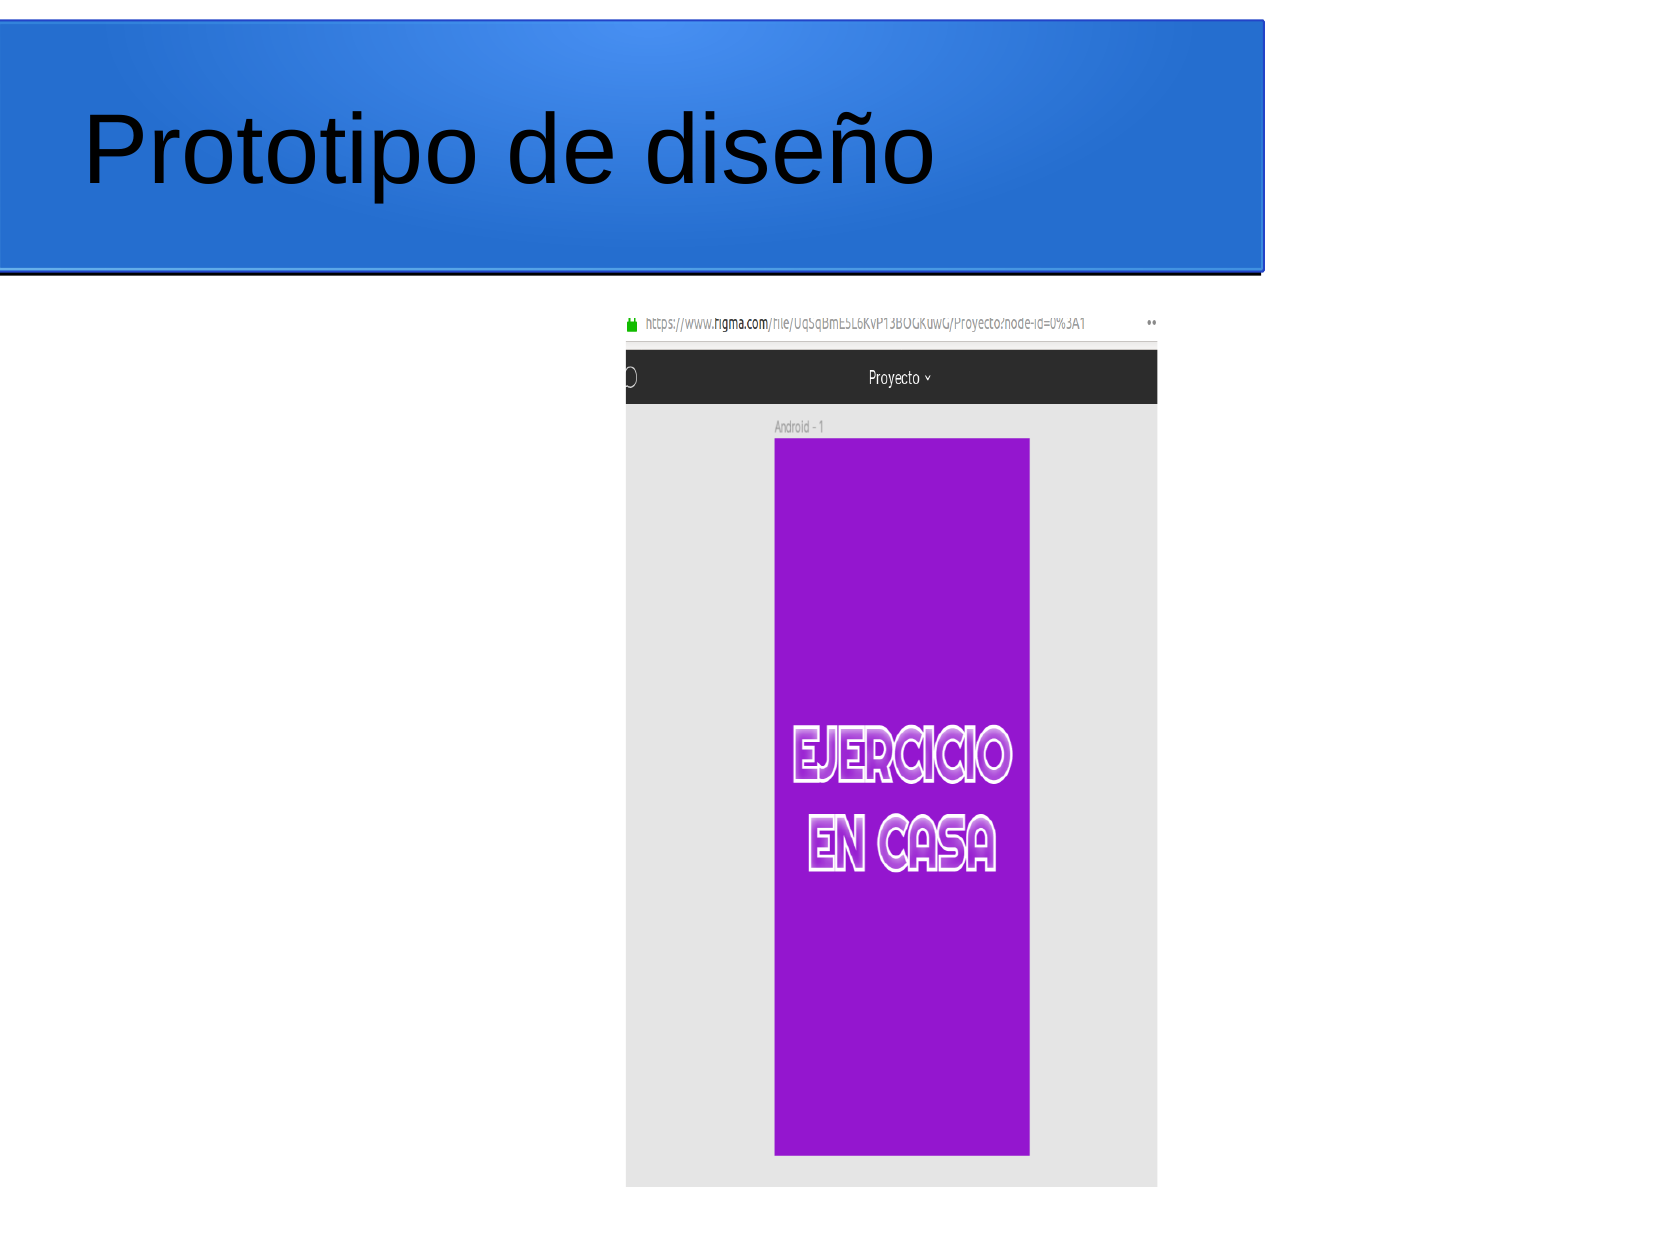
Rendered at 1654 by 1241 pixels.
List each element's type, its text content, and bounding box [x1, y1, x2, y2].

title Prototipo de diseño [82, 47, 1235, 252]
picture [625, 318, 1158, 1187]
